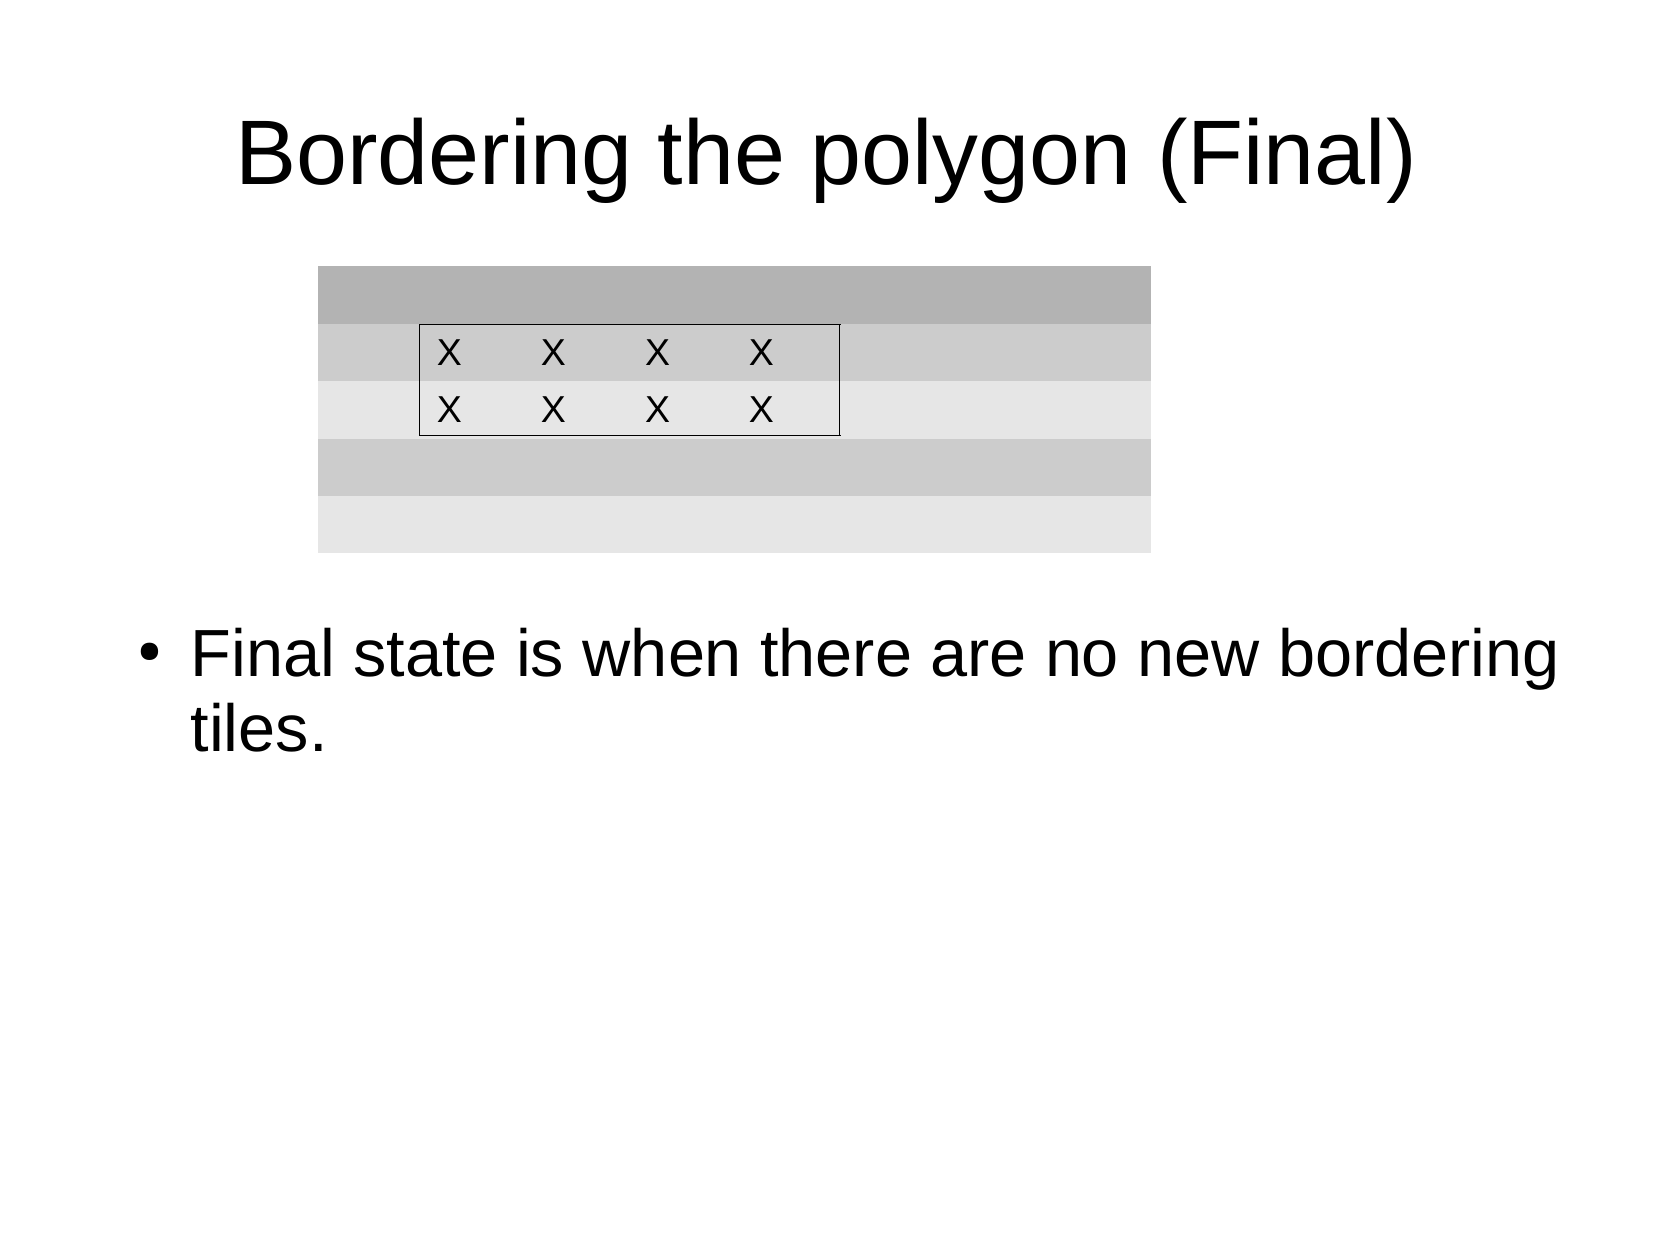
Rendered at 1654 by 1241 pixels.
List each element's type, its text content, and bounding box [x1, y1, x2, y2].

table_cell [734, 496, 838, 553]
table_cell X [422, 381, 526, 435]
table_cell [1046, 439, 1151, 496]
table_cell [318, 381, 422, 439]
table_cell X [630, 325, 734, 381]
table_header [942, 266, 1046, 324]
table_cell [318, 496, 422, 553]
table_cell [526, 439, 630, 496]
table_header [838, 266, 942, 324]
table_cell X [526, 325, 630, 381]
table_cell [318, 324, 419, 381]
table_header [1046, 266, 1151, 324]
table_cell [422, 439, 526, 496]
table_cell [838, 496, 942, 553]
table_header [630, 266, 734, 324]
table_header [318, 266, 422, 324]
table_cell [1046, 496, 1151, 553]
table_cell [1046, 381, 1151, 439]
table_cell [838, 439, 942, 496]
table_cell [942, 381, 1046, 439]
table_header [526, 266, 630, 324]
table_cell [422, 496, 526, 553]
table_cell X [734, 325, 838, 381]
table_cell [734, 439, 838, 496]
table_header [734, 266, 838, 324]
table_cell [840, 324, 942, 381]
table_cell X [734, 381, 838, 435]
table_cell [942, 439, 1046, 496]
list Final state is when there are no new bordering tiles. [119, 615, 1576, 1066]
table_cell X [630, 381, 734, 435]
table_cell X [526, 381, 630, 435]
title Bordering the polygon (Final) [82, 49, 1571, 257]
table_cell [942, 496, 1046, 553]
table_header [422, 266, 526, 324]
table_cell X [422, 325, 526, 381]
table_cell [318, 439, 422, 496]
table_cell [942, 324, 1046, 381]
table_cell [1046, 324, 1151, 381]
table_cell [630, 439, 734, 496]
table_cell [526, 496, 630, 553]
table_cell [838, 381, 942, 439]
table_cell [630, 496, 734, 553]
